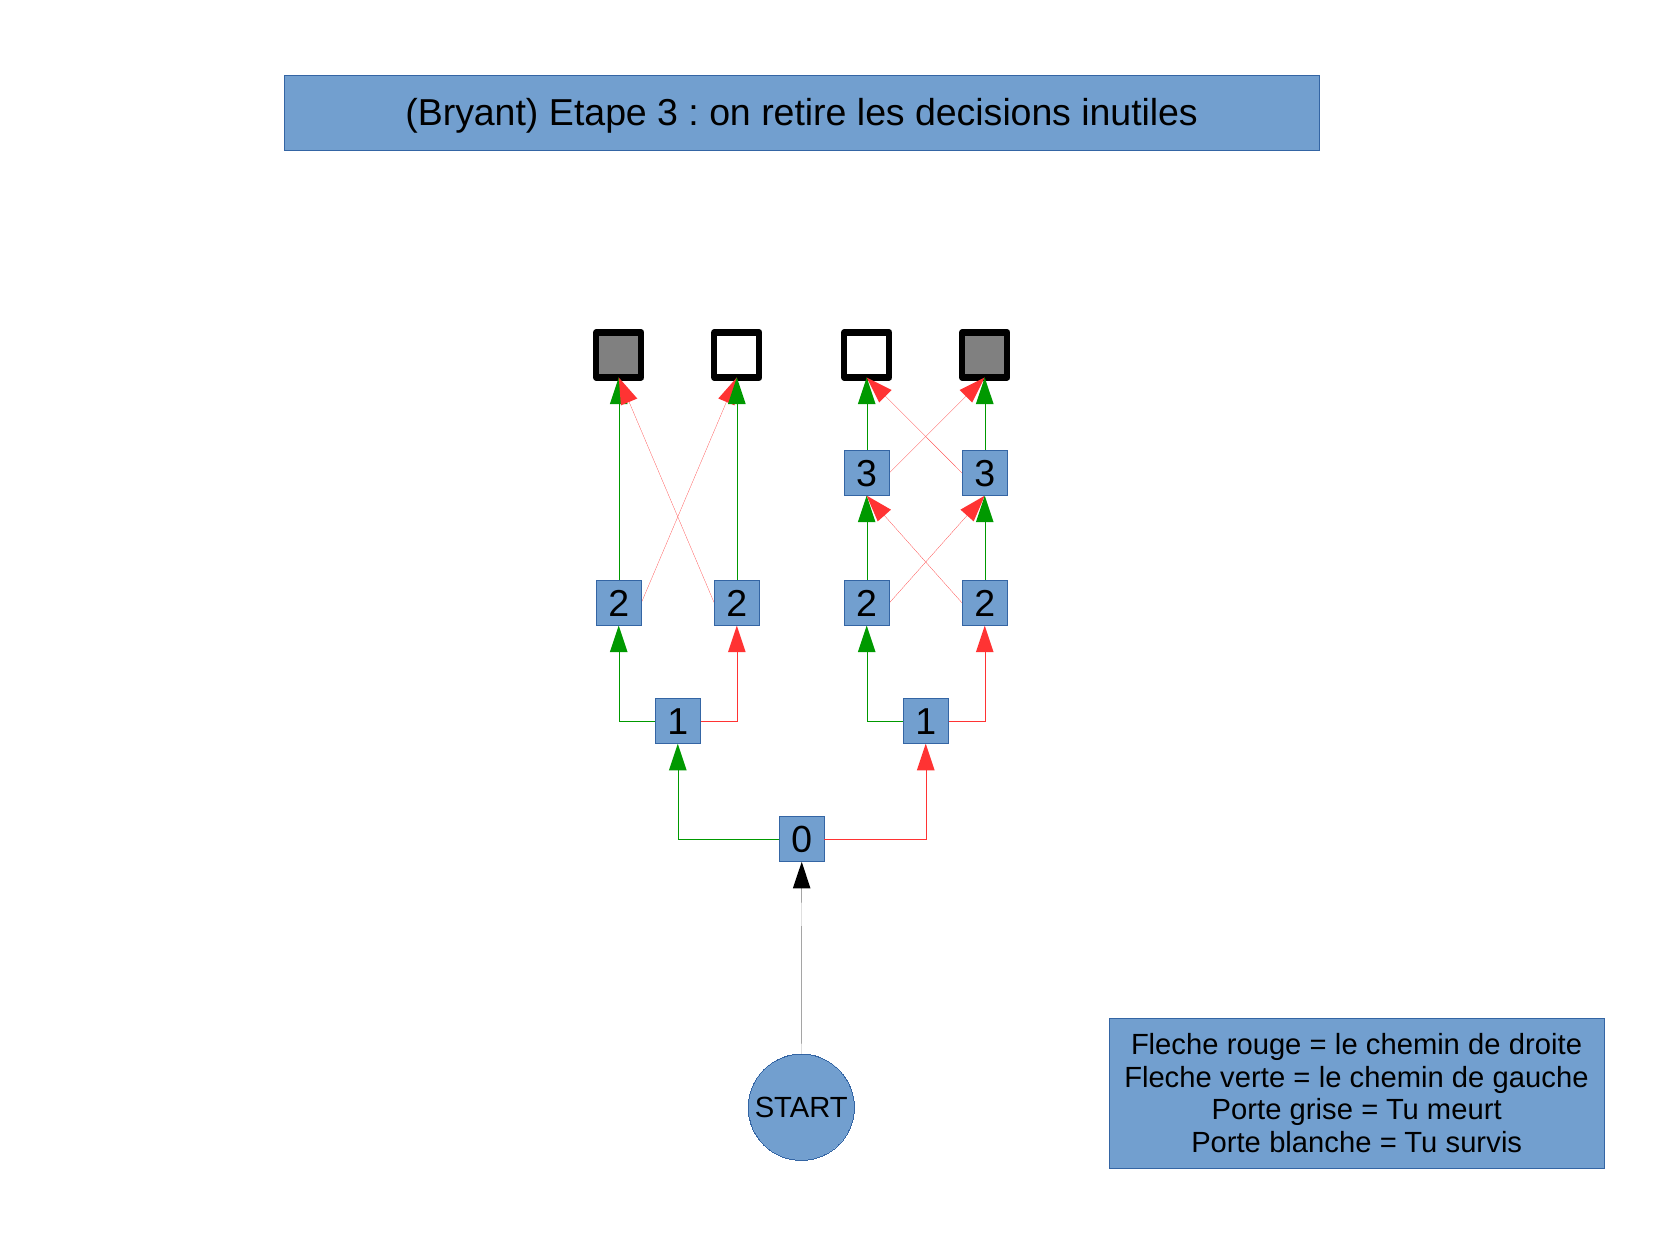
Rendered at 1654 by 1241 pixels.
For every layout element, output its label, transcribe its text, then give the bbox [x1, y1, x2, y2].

text_box [596, 332, 642, 378]
text_box 3 [844, 450, 890, 496]
text_box 3 [962, 450, 1008, 496]
text_box START [748, 1054, 855, 1161]
text_box (Bryant) Etape 3 : on retire les decisions inutiles [284, 75, 1320, 151]
text_box Fleche rouge = le chemin de droite Fleche verte = le chemin de gauche Porte grise = Tu meurt Porte blanche = Tu survis [1109, 1018, 1605, 1169]
text_box [844, 332, 890, 378]
text_box 2 [962, 580, 1008, 626]
text_box [714, 332, 760, 378]
text_box 2 [844, 580, 890, 626]
text_box [962, 332, 1008, 378]
text_box 0 [779, 816, 825, 862]
text_box 2 [596, 580, 642, 626]
text_box 1 [903, 698, 949, 744]
text_box 2 [714, 580, 760, 626]
text_box 1 [655, 698, 701, 744]
